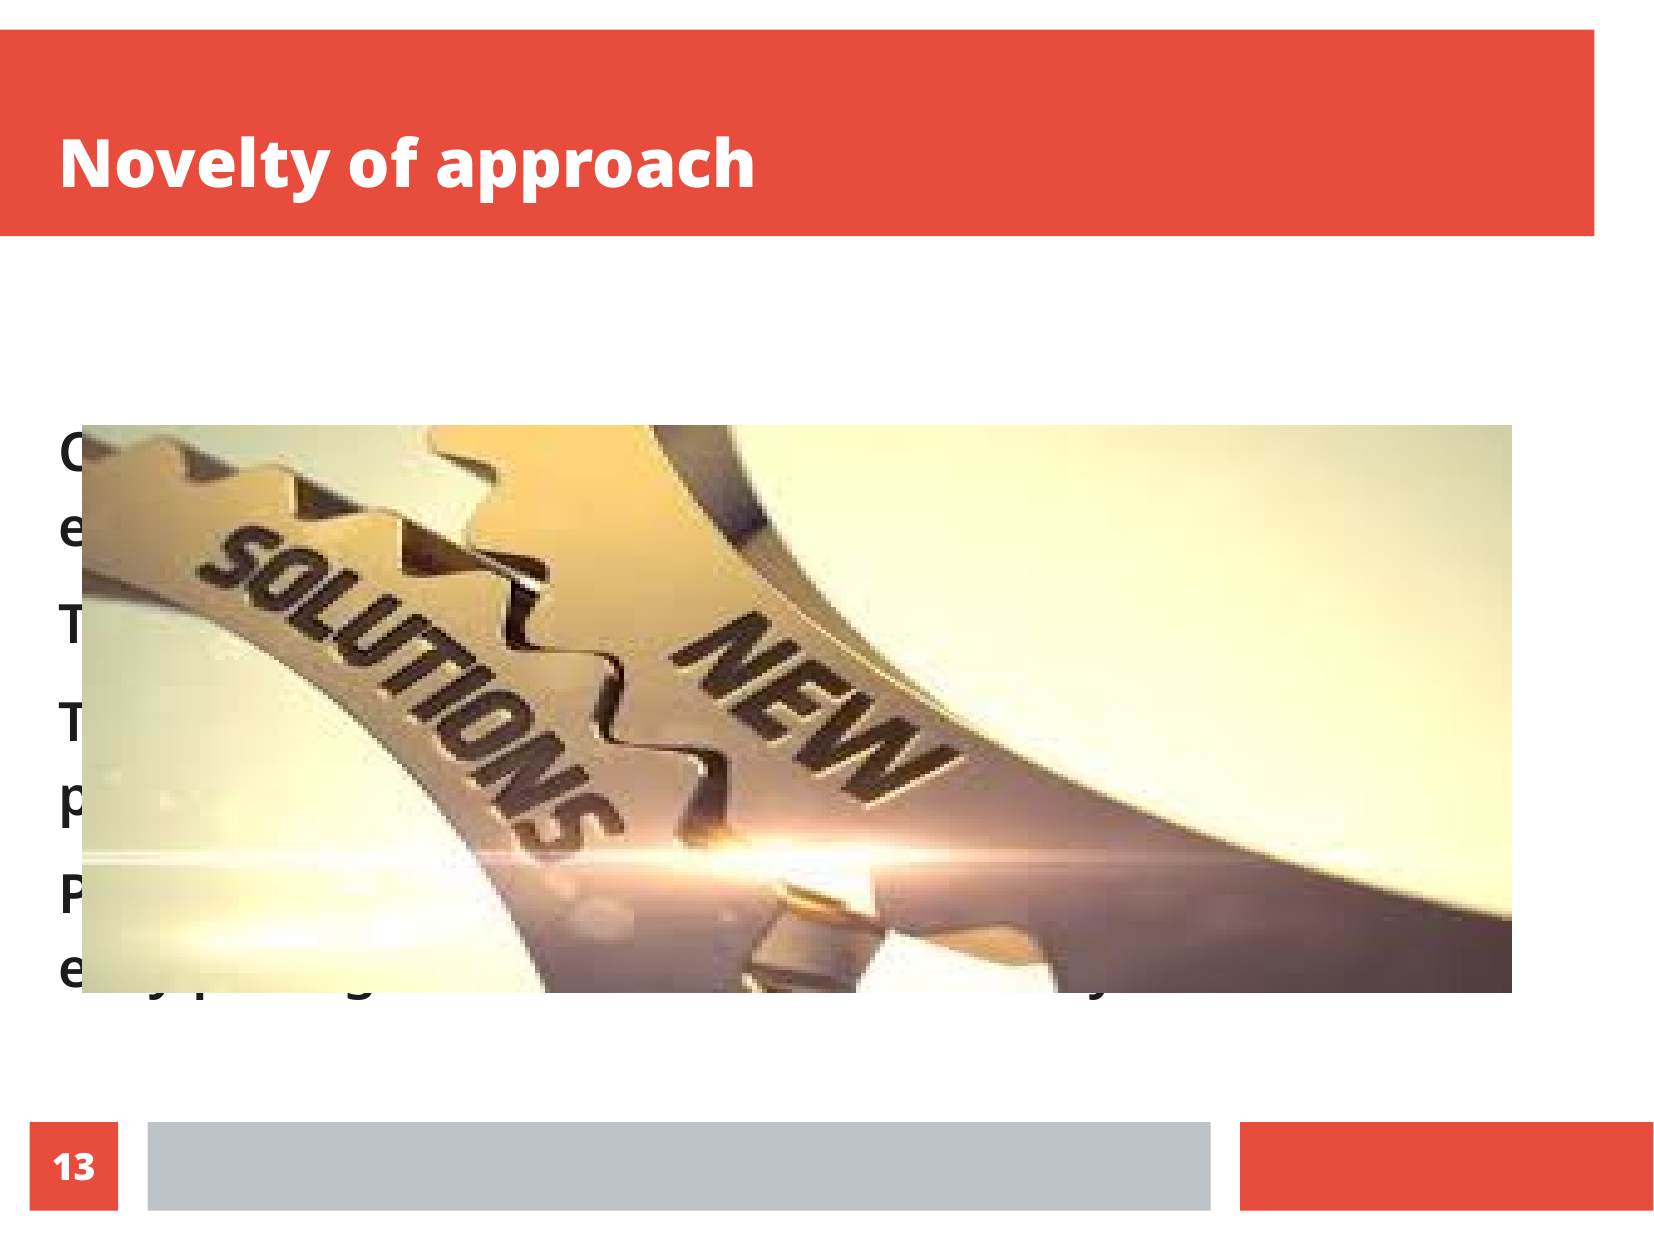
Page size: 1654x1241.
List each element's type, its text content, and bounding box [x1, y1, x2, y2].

title Novelty of approach [59, 59, 1595, 207]
list Core idea is creating a DSL for stock and an execution environment for it – with data attached This solves both data and inflexibility problem The tool should be engine for execution of a DSL, not a premade set of buttons and charts Providing DSL execution on cloud would also allow for easy pricing based on resources used by user [59, 324, 1565, 1093]
picture [82, 425, 1512, 993]
